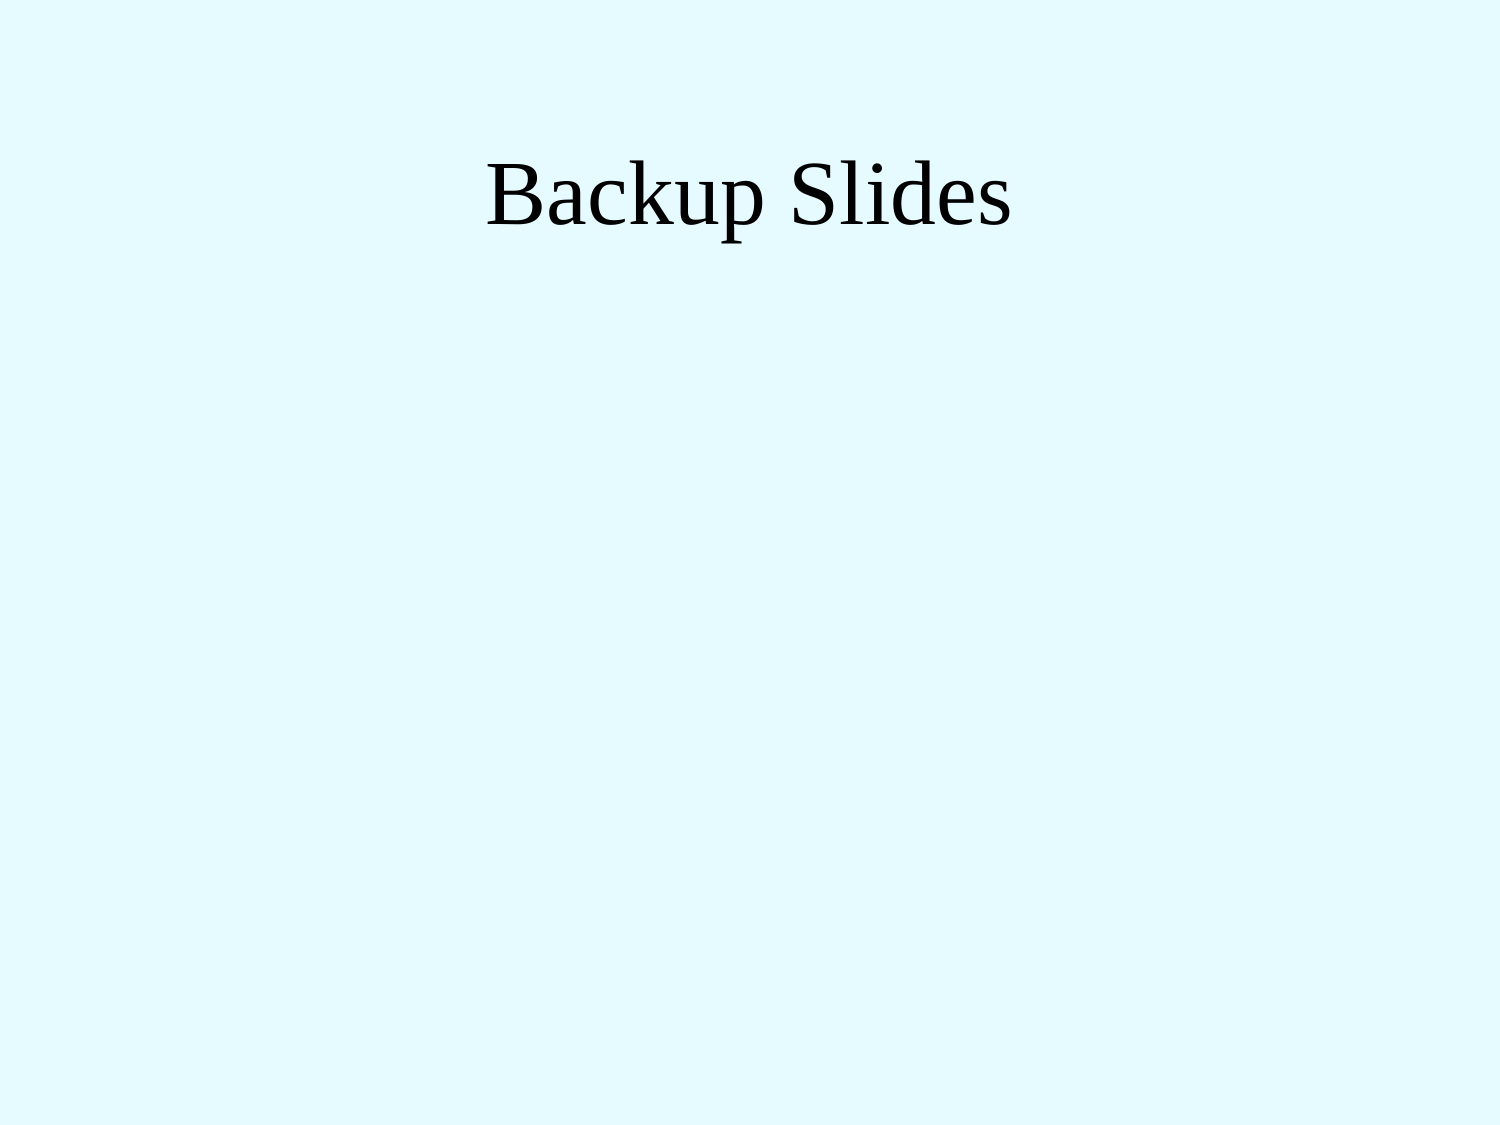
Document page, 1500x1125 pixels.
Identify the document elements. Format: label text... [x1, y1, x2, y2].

title Backup Slides [112, 99, 1388, 288]
